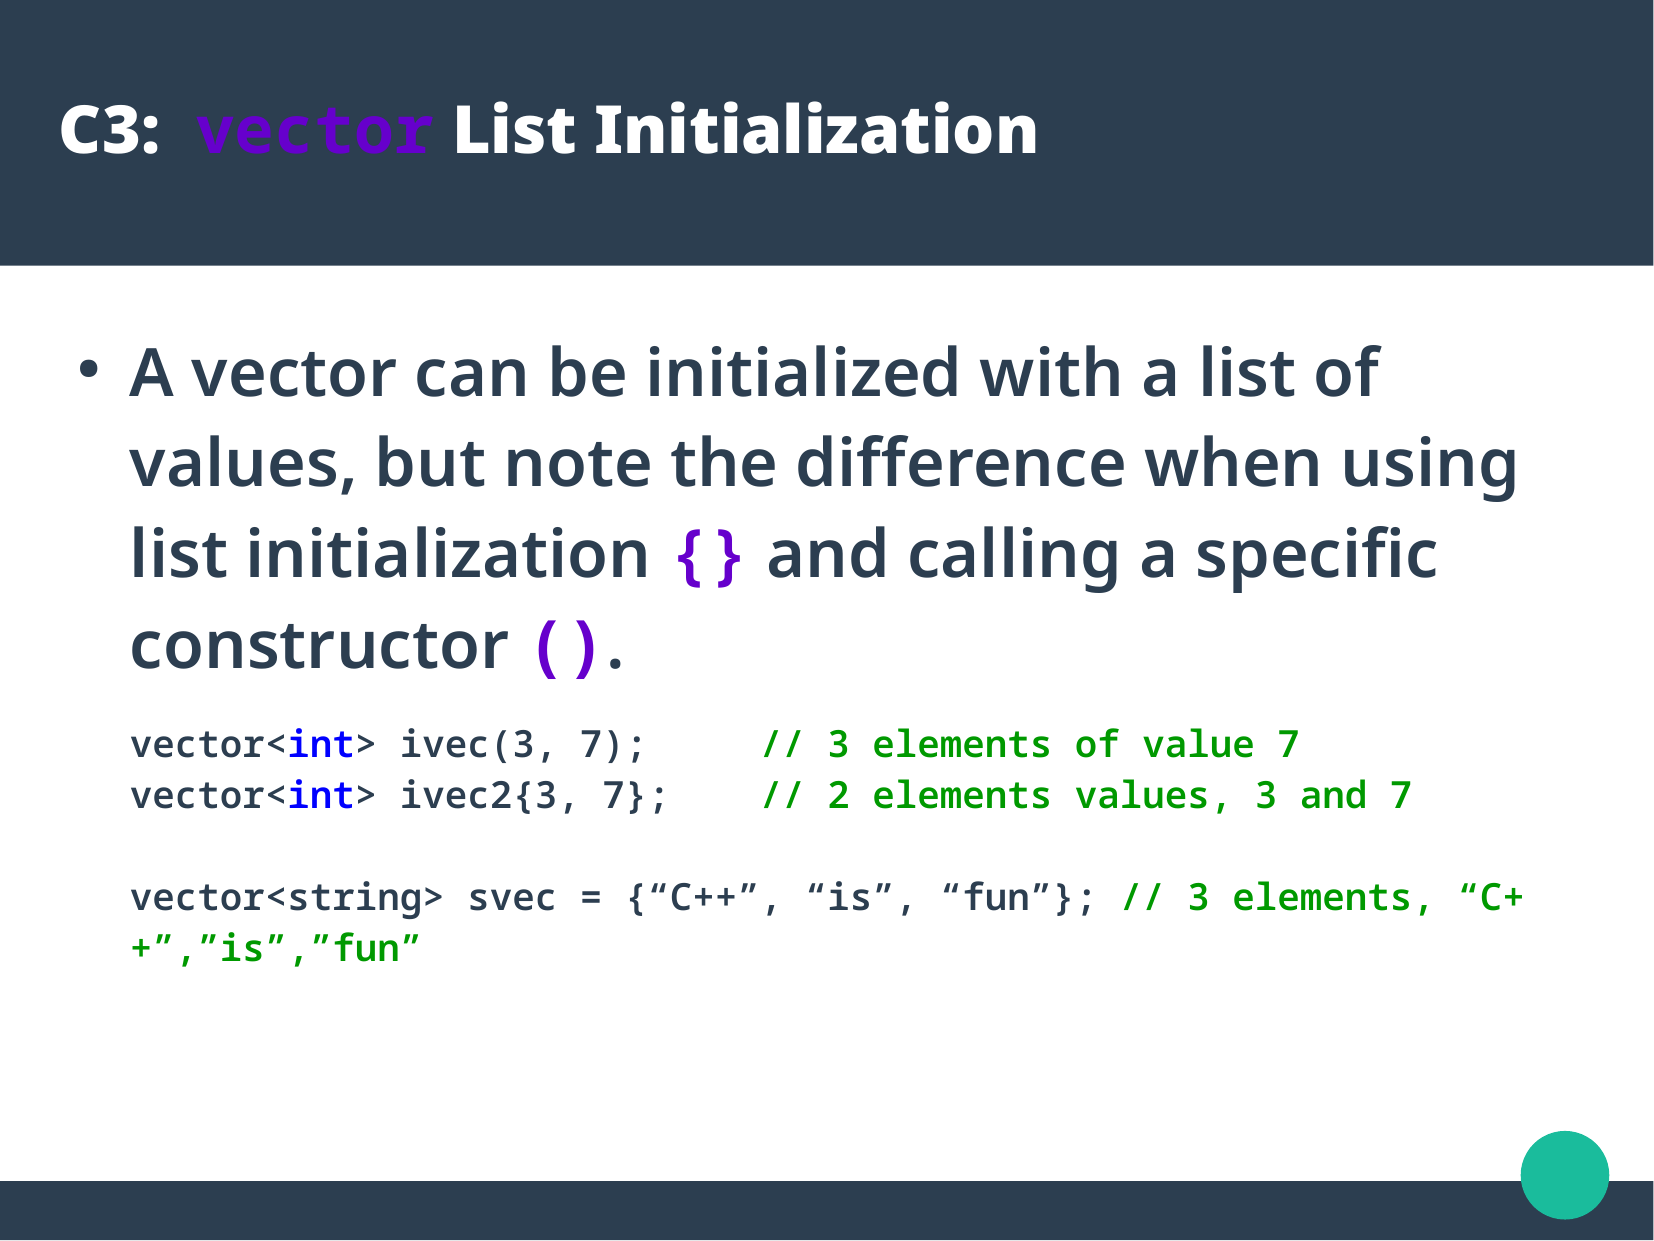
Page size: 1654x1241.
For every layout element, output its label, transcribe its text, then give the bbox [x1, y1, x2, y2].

title C3: vector List Initialization [59, 49, 1595, 207]
list A vector can be initialized with a list of values, but note the difference when using list initialization {} and calling a specific constructor (). vector<int> ivec(3, 7); // 3 elements of value 7 vector<int> ivec2{3, 7}; // 2 elements values, 3 and 7 vector<string> svec = {“C++”, “is”, “fun”}; // 3 elements, “C++”,”is”,”fun” [59, 324, 1595, 1152]
